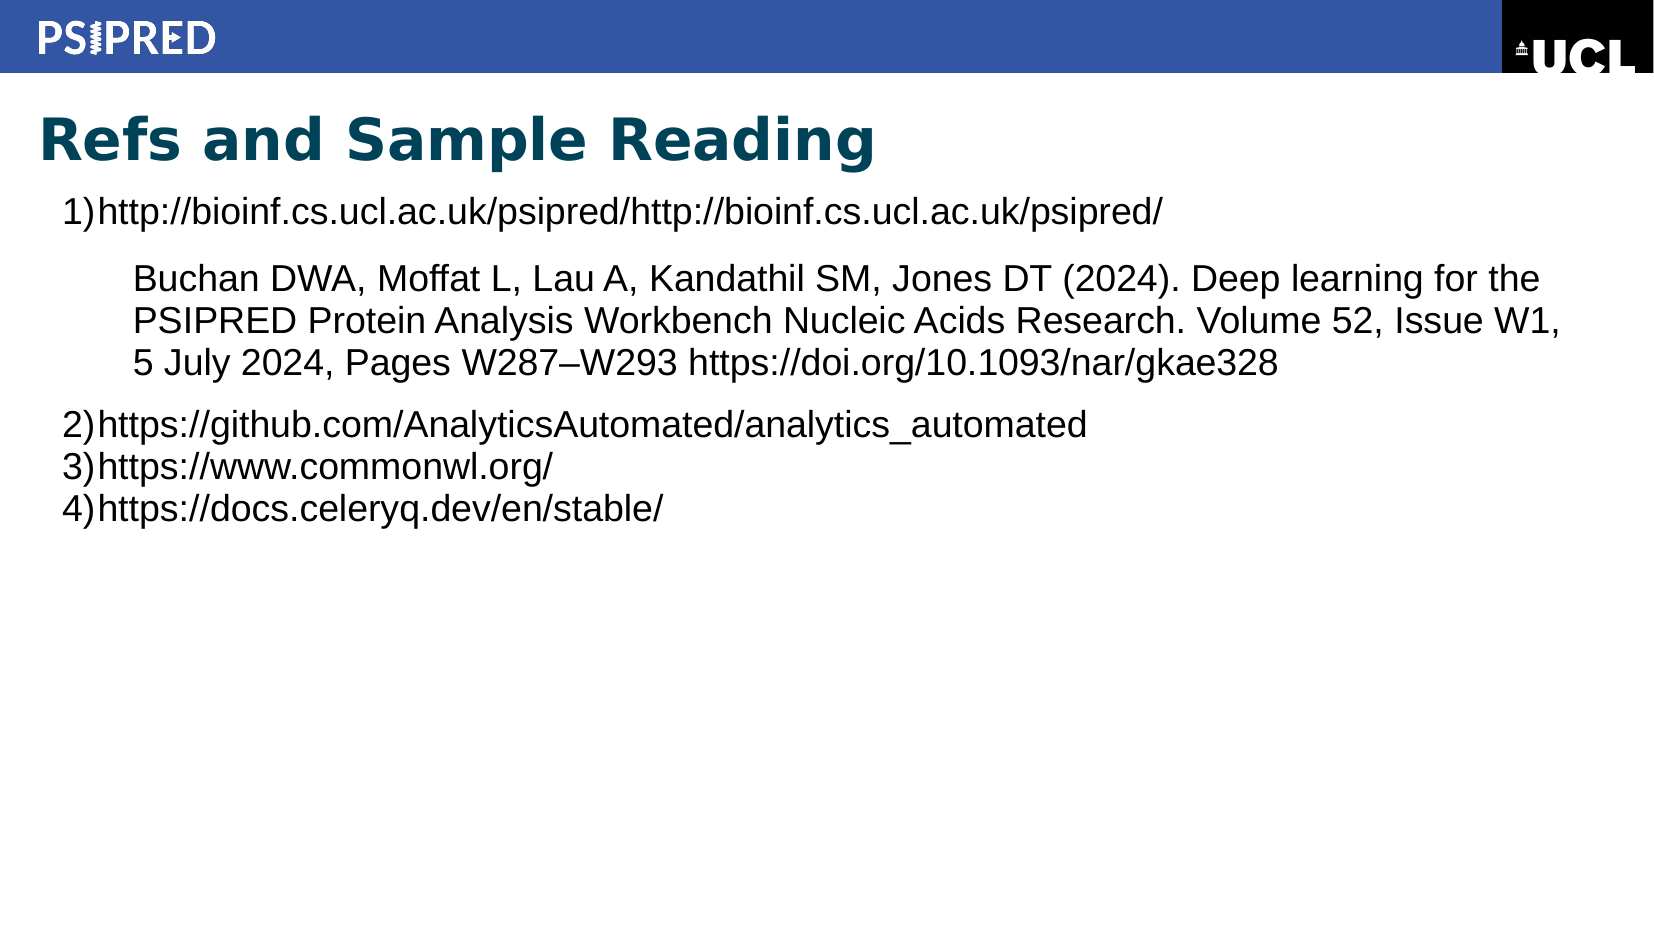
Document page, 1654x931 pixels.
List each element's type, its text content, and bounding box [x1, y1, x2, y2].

picture [1502, 0, 1654, 73]
title Refs and Sample Reading [23, 94, 1619, 281]
text_box http://bioinf.cs.ucl.ac.uk/psipred/http://bioinf.cs.ucl.ac.uk/psipred/ Buchan DWA, Moffat L, Lau A, Kandathil SM, Jones DT (2024). Deep learning for the PSIPRED Protein Analysis Workbench Nucleic Acids Research. Volume 52, Issue W1, 5 July 2024, Pages W287–W293 https://doi.org/10.1093/nar/gkae328 https://github.com/AnalyticsAutomated/analytics_automated https://www.commonwl.org/ https://docs.celeryq.dev/en/stable/ [47, 183, 1595, 931]
picture [30, 14, 224, 61]
